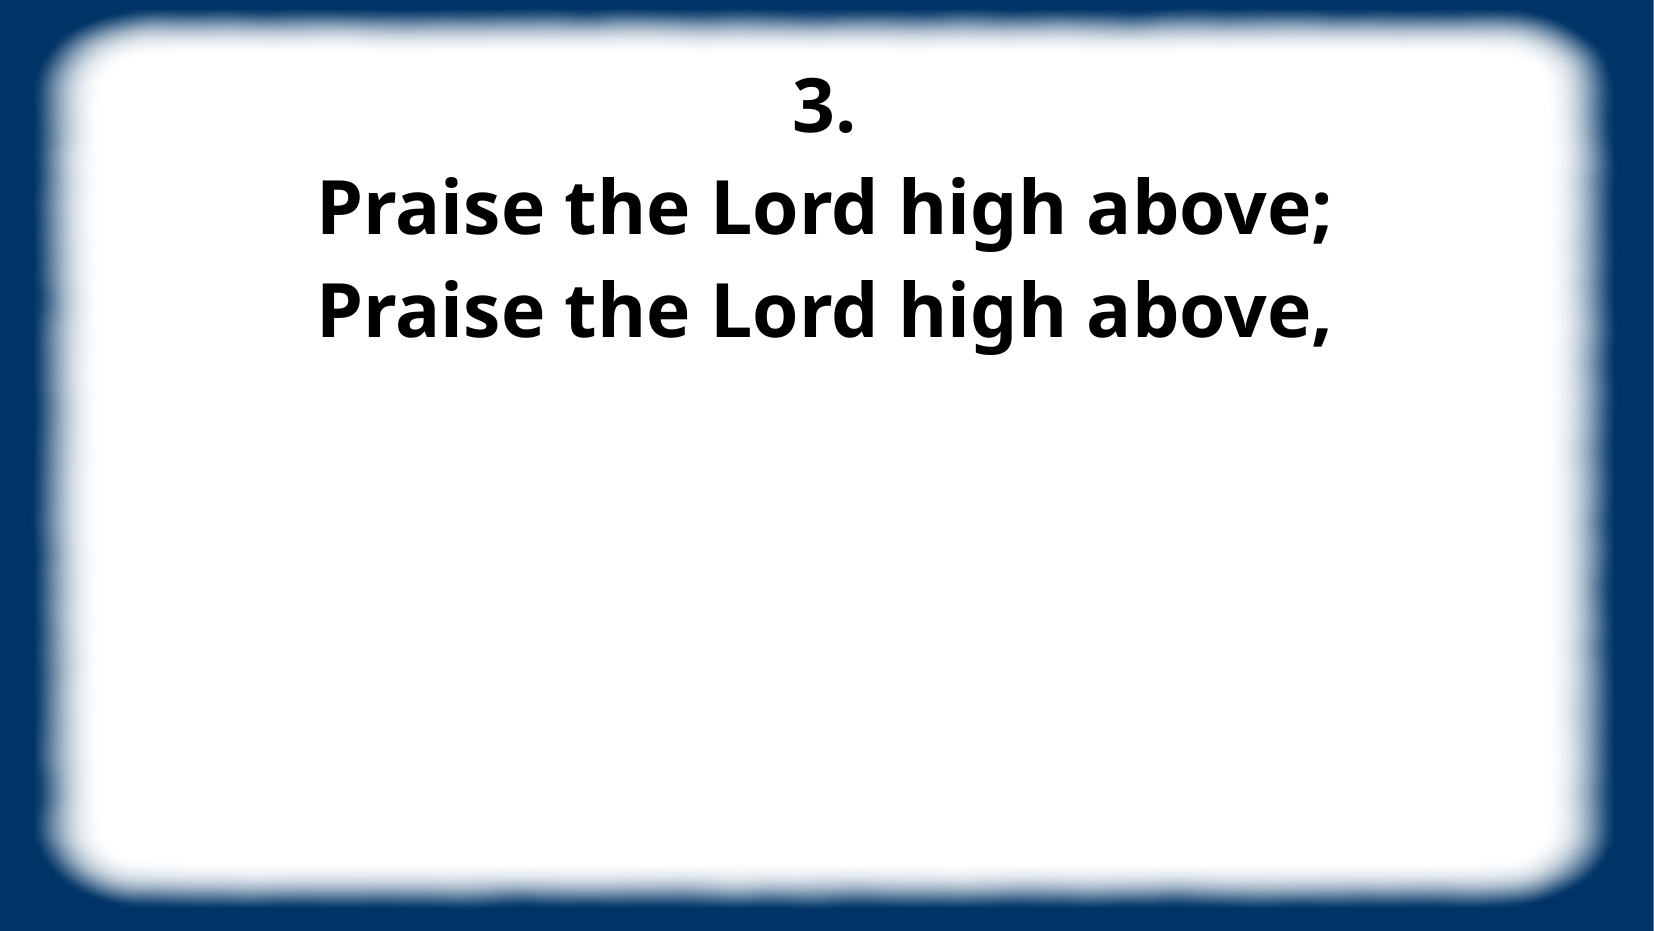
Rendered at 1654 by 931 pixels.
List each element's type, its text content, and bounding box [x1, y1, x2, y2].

text_box 3. Praise the Lord high above; Praise the Lord high above, [105, 45, 1546, 359]
picture [0, 0, 1654, 931]
